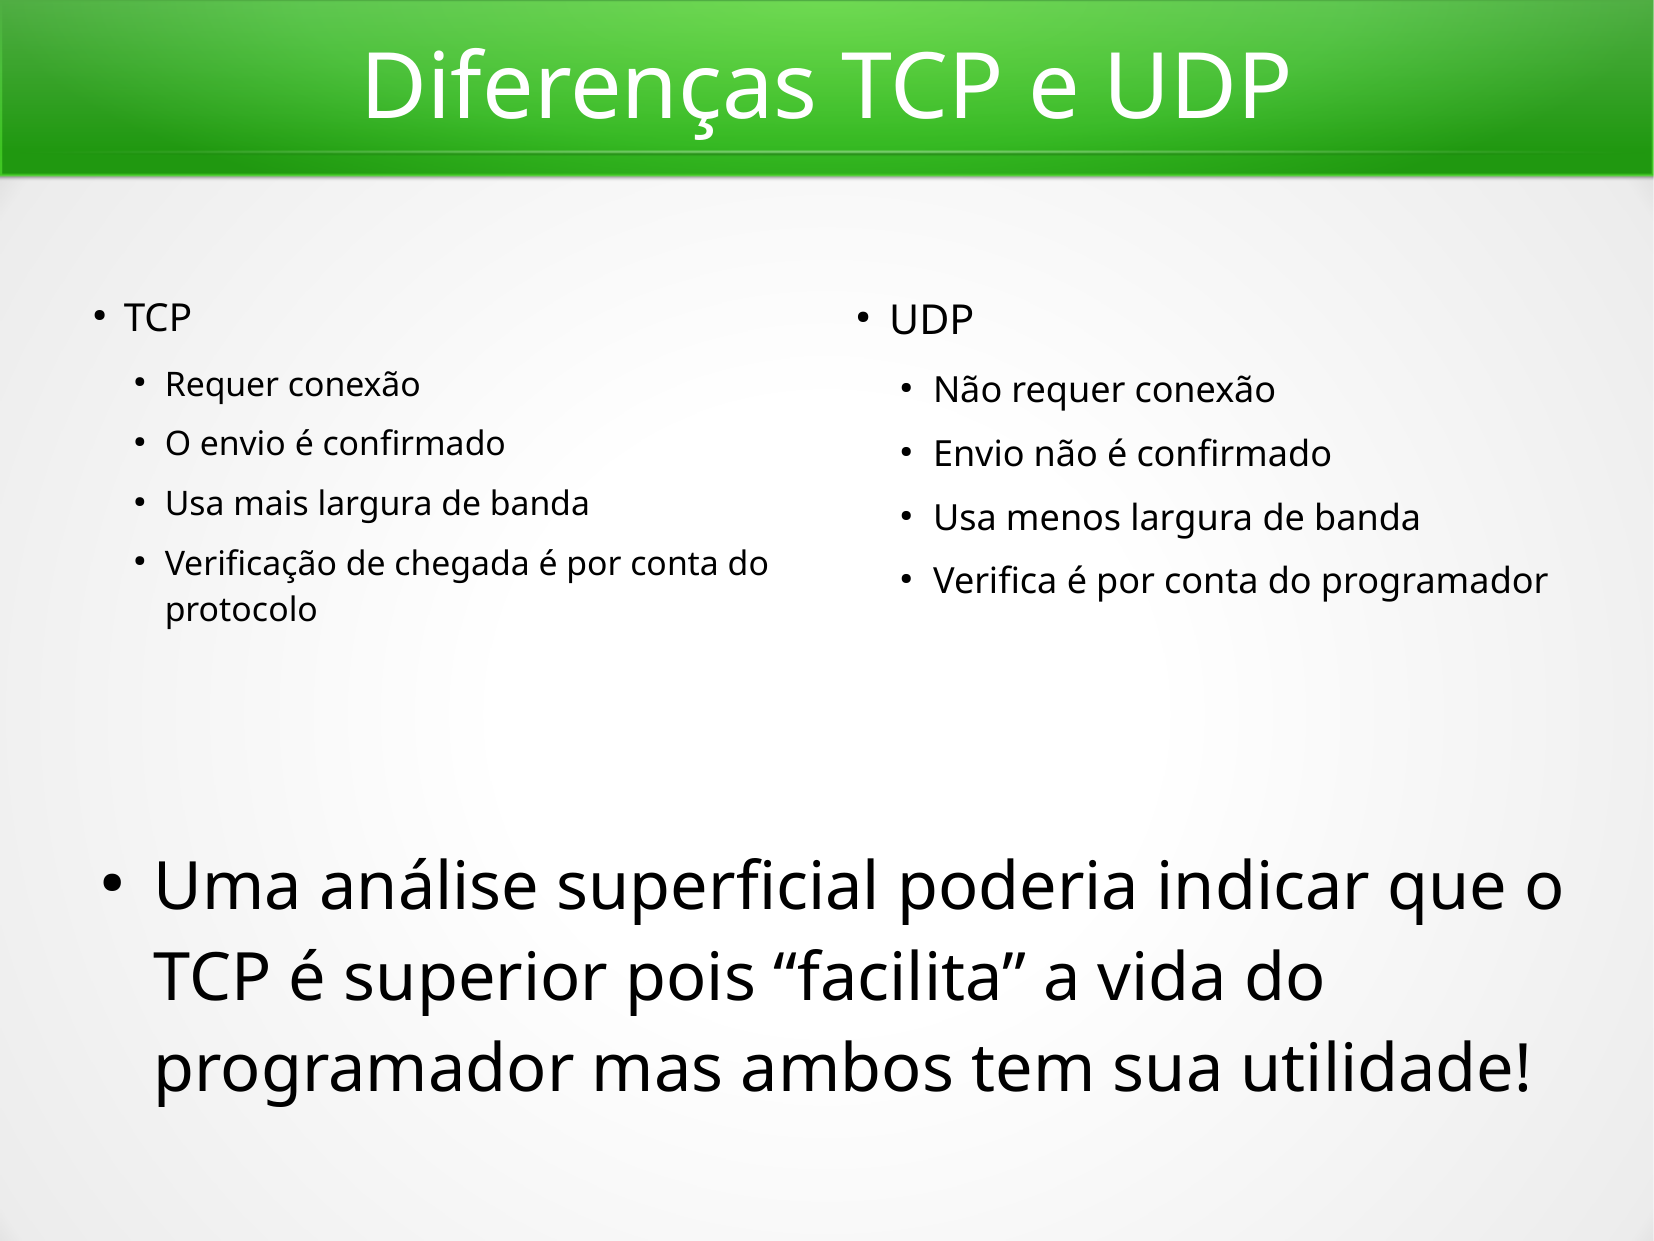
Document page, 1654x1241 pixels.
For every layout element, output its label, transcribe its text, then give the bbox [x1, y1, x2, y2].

list TCP Requer conexão O envio é confirmado Usa mais largura de banda Verificação de chegada é por conta do protocolo [82, 290, 809, 634]
list Uma análise superficial poderia indicar que o TCP é superior pois “facilita” a vida do programador mas ambos tem sua utilidade! [82, 838, 1571, 1182]
picture [0, 0, 1654, 1241]
title Diferenças TCP e UDP [82, 11, 1571, 154]
list UDP Não requer conexão Envio não é confirmado Usa menos largura de banda Verifica é por conta do programador [845, 290, 1572, 634]
